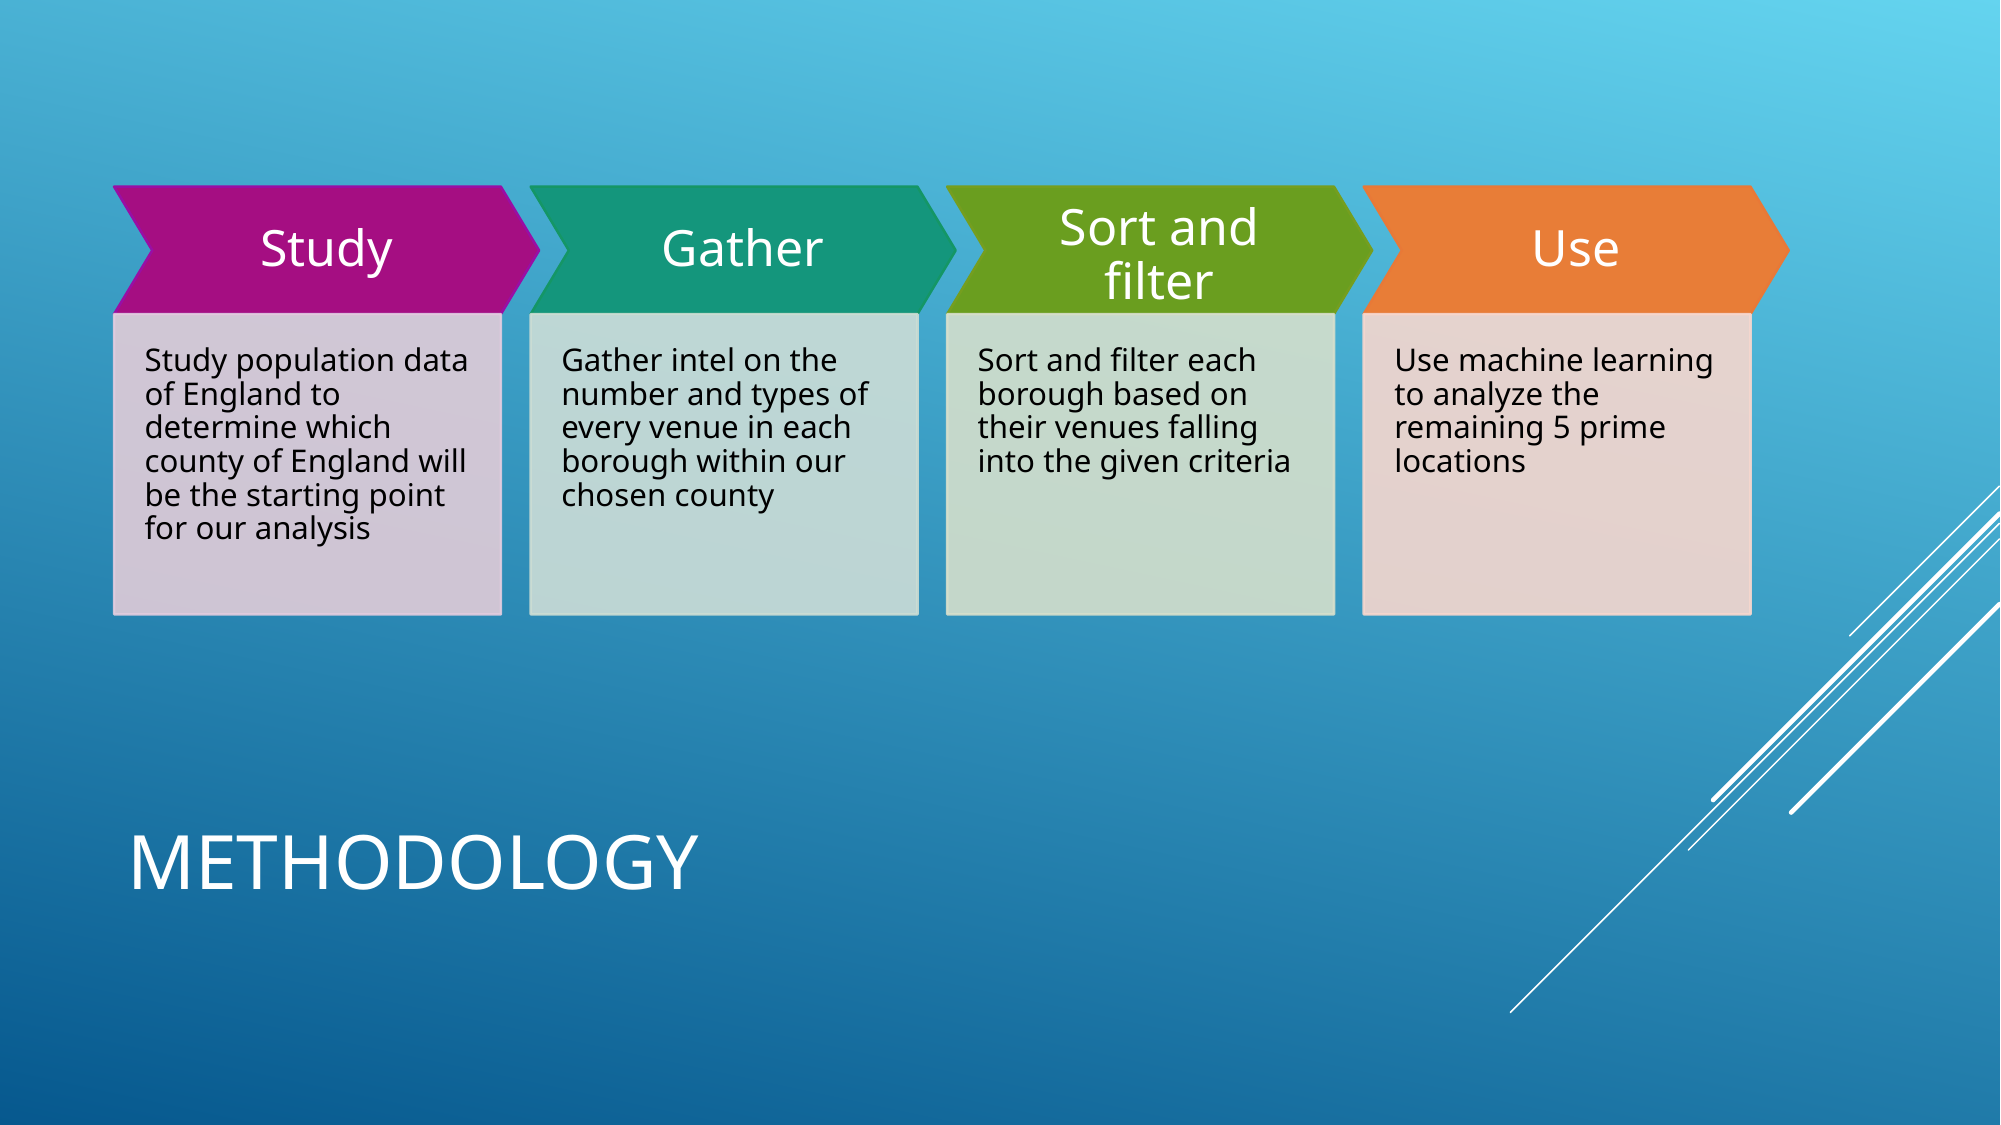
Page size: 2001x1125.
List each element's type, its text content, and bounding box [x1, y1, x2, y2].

text_box [0, 0, 2000, 1125]
text_box Use [1363, 186, 1789, 314]
text_box Sort and filter [947, 186, 1373, 314]
text_box Gather [530, 186, 956, 314]
text_box Study [114, 186, 540, 314]
text_box Study population data of England to determine which county of England will be the starting point for our analysis [114, 314, 501, 615]
text_box Gather intel on the number and types of every venue in each borough within our chosen county [530, 314, 918, 615]
text_box Use machine learning to analyze the remaining 5 prime locations [1363, 314, 1751, 615]
text_box Sort and filter each borough based on their venues falling into the given criteria [947, 314, 1334, 615]
title Methodology [112, 736, 1513, 984]
